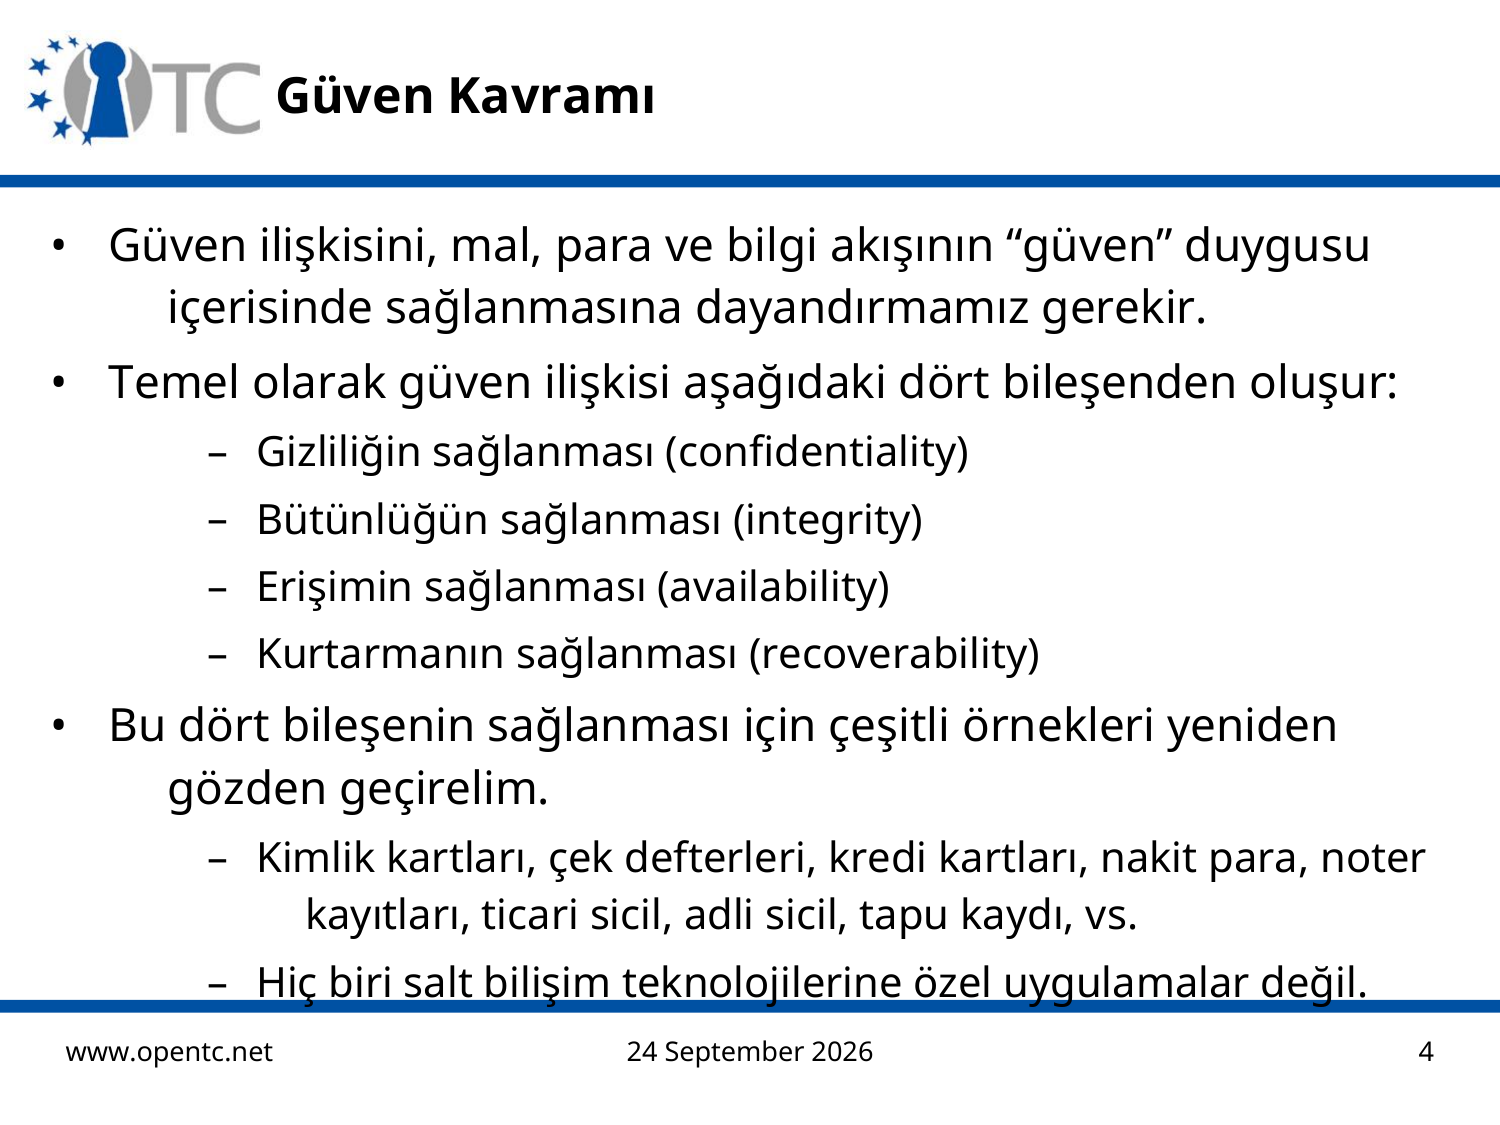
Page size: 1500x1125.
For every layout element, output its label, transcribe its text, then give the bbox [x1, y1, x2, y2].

list Güven ilişkisini, mal, para ve bilgi akışının “güven” duygusu içerisinde sağlanmasına dayandırmamız gerekir. Temel olarak güven ilişkisi aşağıdaki dört bileşenden oluşur: Gizliliğin sağlanması (confidentiality) Bütünlüğün sağlanması (integrity) Erişimin sağlanması (availability) Kurtarmanın sağlanması (recoverability) Bu dört bileşenin sağlanması için çeşitli örnekleri yeniden gözden geçirelim. Kimlik kartları, çek defterleri, kredi kartları, nakit para, noter kayıtları, ticari sicil, adli sicil, tapu kaydı, vs. Hiç biri salt bilişim teknolojilerine özel uygulamalar değil. [50, 212, 1450, 947]
title Güven Kavramı [275, 7, 1450, 181]
picture [24, 30, 263, 150]
